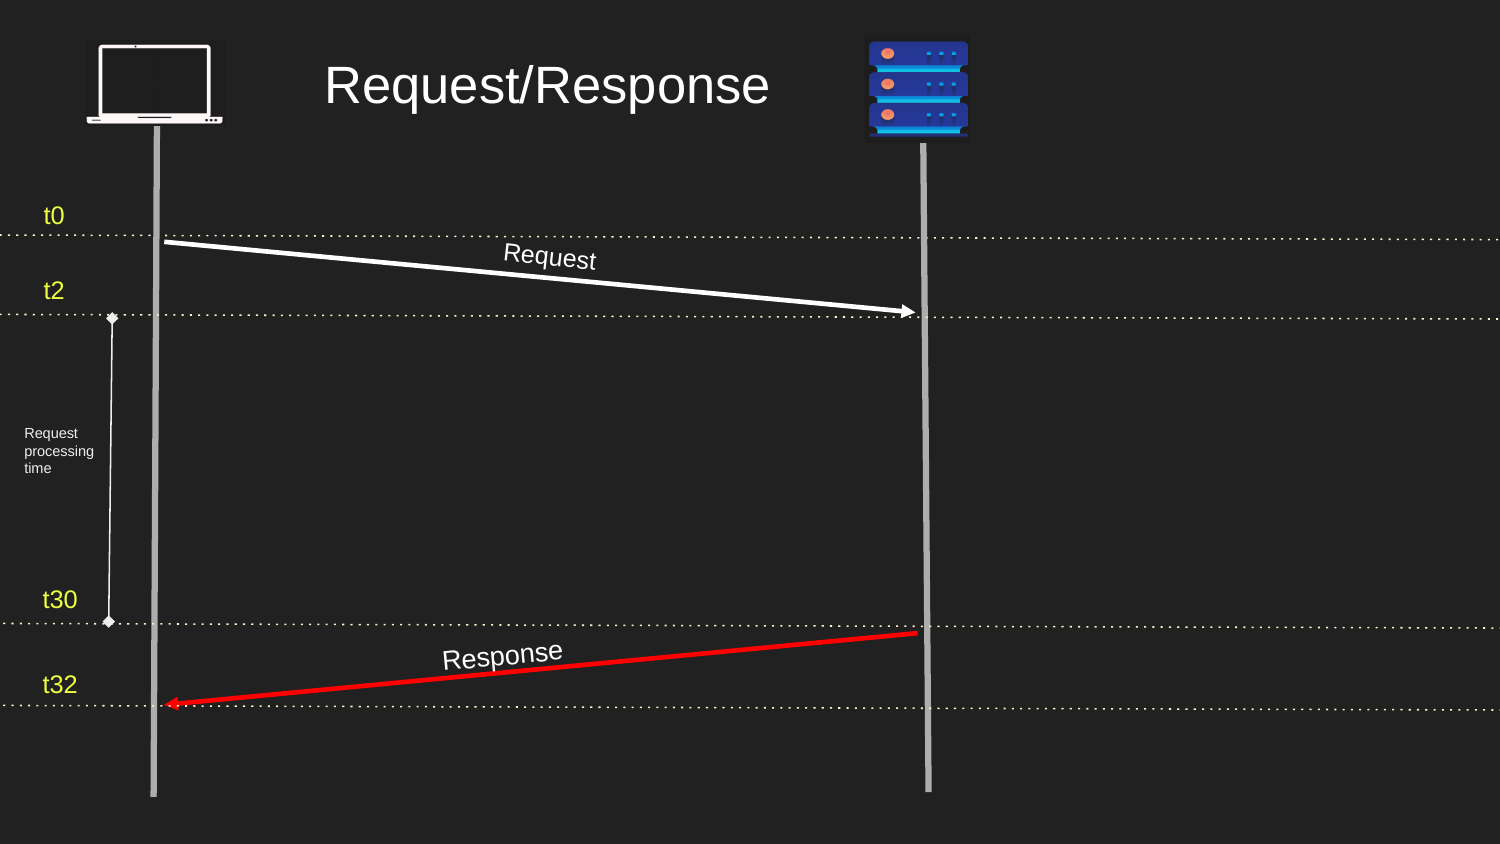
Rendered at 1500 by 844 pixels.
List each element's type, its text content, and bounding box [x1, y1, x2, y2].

picture [864, 35, 971, 143]
title t0 [28, 183, 90, 237]
text_box Request [485, 218, 660, 297]
text_box Request processing time [9, 409, 130, 492]
title t30 [27, 567, 108, 621]
title t32 [27, 653, 112, 706]
picture [85, 40, 226, 126]
title t2 [28, 258, 90, 312]
title Request/Response [309, 36, 820, 131]
text_box Response [424, 614, 599, 693]
